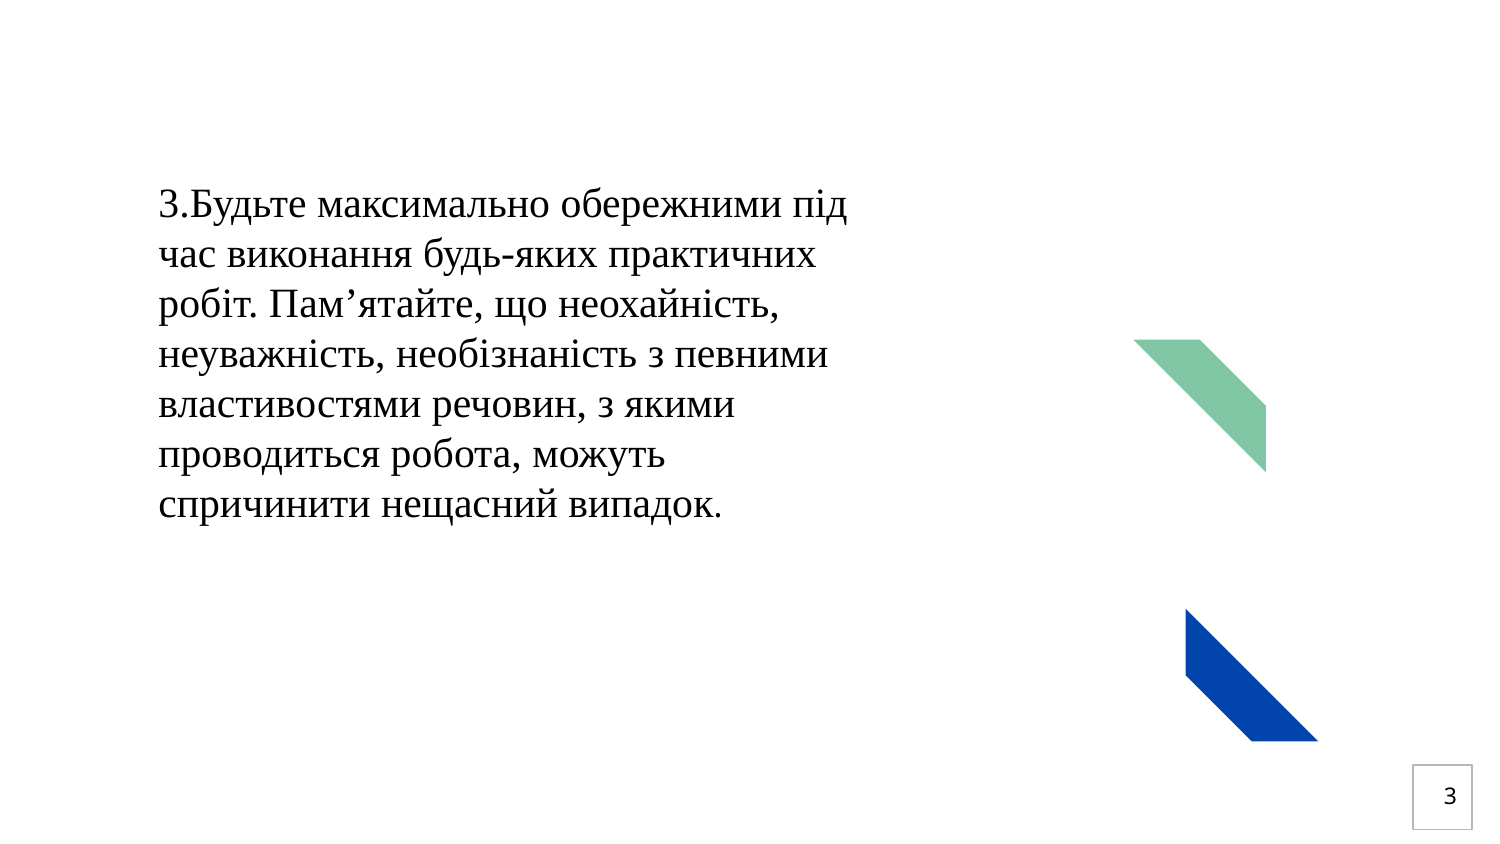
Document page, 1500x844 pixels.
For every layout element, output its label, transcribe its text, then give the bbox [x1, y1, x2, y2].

title 3.Будьте максимально обережними під час виконання будь-яких практичних робіт. Пам’ятайте, що неохайність, неуважність, необізнаність з певними властивостями речовин, з якими проводиться робота, можуть спричинити нещасний випадок. [143, 142, 896, 720]
slide_number <number> [1413, 764, 1472, 830]
